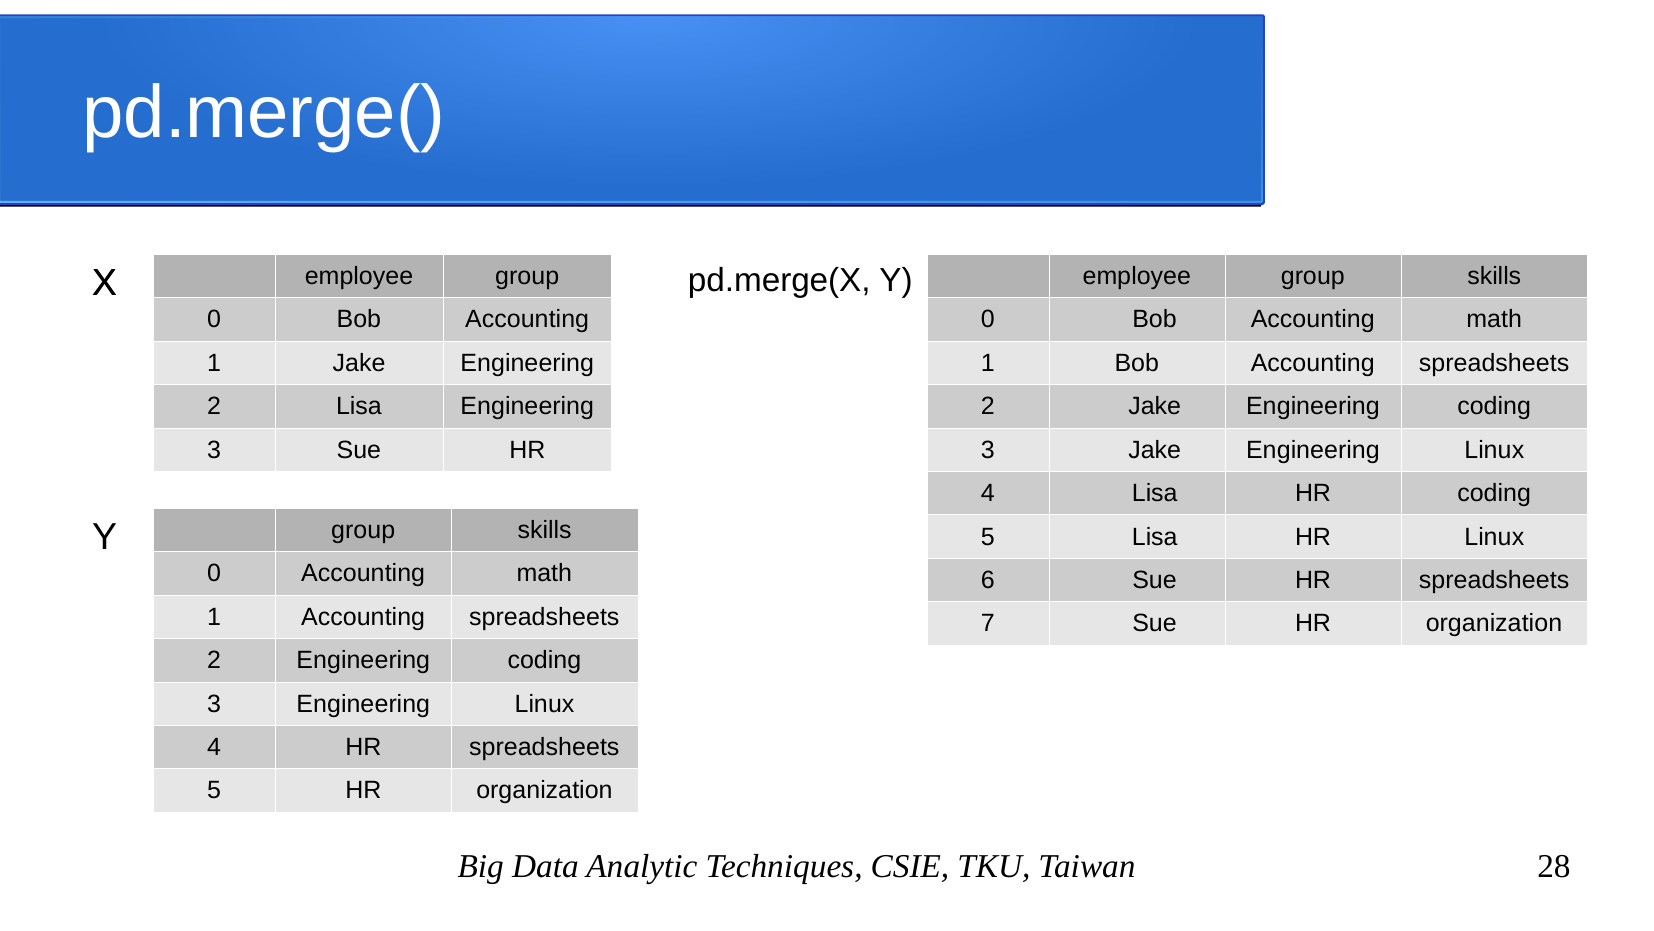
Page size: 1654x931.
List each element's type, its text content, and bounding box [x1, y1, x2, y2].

table_cell Jake [1050, 385, 1225, 428]
table_cell HR [444, 429, 611, 471]
table_cell organization [1402, 602, 1587, 645]
table_cell Accounting [1226, 342, 1401, 384]
table_cell Bob [276, 298, 443, 341]
title pd.merge() [82, 35, 1235, 189]
table_cell Jake [276, 342, 443, 384]
table_cell 7 [928, 602, 1049, 645]
table_cell HR [276, 769, 451, 812]
table_cell coding [1402, 385, 1587, 428]
table_cell Engineering [276, 683, 451, 725]
table_cell Accounting [1226, 298, 1401, 341]
table_cell Engineering [444, 385, 611, 428]
table_cell Linux [1402, 429, 1587, 471]
text_box X [77, 254, 159, 311]
table_cell 1 [154, 342, 275, 384]
table_cell Sue [1050, 559, 1225, 601]
table_header skills [1402, 255, 1587, 297]
table_cell Engineering [276, 639, 451, 682]
table_header employee [276, 255, 443, 297]
table_cell math [452, 552, 638, 595]
table_cell Jake [1050, 429, 1225, 471]
table_cell spreadsheets [1402, 342, 1587, 384]
table_cell math [1402, 298, 1587, 341]
table_cell 1 [154, 596, 275, 638]
table_cell 6 [928, 559, 1049, 601]
table_cell Engineering [444, 342, 611, 384]
table_header group [444, 255, 611, 297]
table_cell Bob [1050, 342, 1225, 384]
table_cell HR [1226, 472, 1401, 514]
table_cell HR [276, 726, 451, 768]
table_cell Accounting [276, 596, 451, 638]
table_cell 3 [154, 429, 275, 471]
table_cell 4 [154, 726, 275, 768]
table_cell organization [452, 769, 638, 812]
table_cell Sue [1050, 602, 1225, 645]
table_cell Linux [1402, 515, 1587, 558]
table_cell HR [1226, 602, 1401, 645]
table_cell Lisa [276, 385, 443, 428]
table_cell Sue [276, 429, 443, 471]
table_cell 4 [928, 472, 1049, 514]
table_cell 0 [154, 298, 275, 341]
table_cell Accounting [276, 552, 451, 595]
table_cell HR [1226, 559, 1401, 601]
table_header [159, 509, 275, 551]
table_cell Engineering [1226, 385, 1401, 428]
table_cell 0 [928, 298, 1049, 341]
table_header group [1226, 255, 1401, 297]
table_header employee [1050, 255, 1225, 297]
table_cell 1 [928, 342, 1049, 384]
text_box Y [77, 508, 159, 565]
table_cell spreadsheets [1402, 559, 1587, 601]
table_cell 5 [154, 769, 275, 812]
table_cell Engineering [1226, 429, 1401, 471]
table_cell 3 [154, 683, 275, 725]
table_cell coding [1402, 472, 1587, 514]
table_cell 2 [154, 385, 275, 428]
table_cell Lisa [1050, 515, 1225, 558]
table_cell 3 [928, 429, 1049, 471]
table_cell Accounting [444, 298, 611, 341]
table_header [159, 255, 275, 297]
text_box pd.merge(X, Y) [673, 254, 945, 337]
table_cell Lisa [1050, 472, 1225, 514]
table_cell Bob [1050, 298, 1225, 341]
table_cell 5 [928, 515, 1049, 558]
table_cell spreadsheets [452, 726, 638, 768]
table_header group [276, 509, 451, 551]
table_cell HR [1226, 515, 1401, 558]
table_cell spreadsheets [452, 596, 638, 638]
table_header skills [452, 509, 638, 551]
table_cell 2 [928, 385, 1049, 428]
table_header [945, 255, 1049, 297]
table_cell Linux [452, 683, 638, 725]
table_cell coding [452, 639, 638, 682]
table_cell 2 [154, 639, 275, 682]
table_cell 0 [154, 552, 275, 595]
